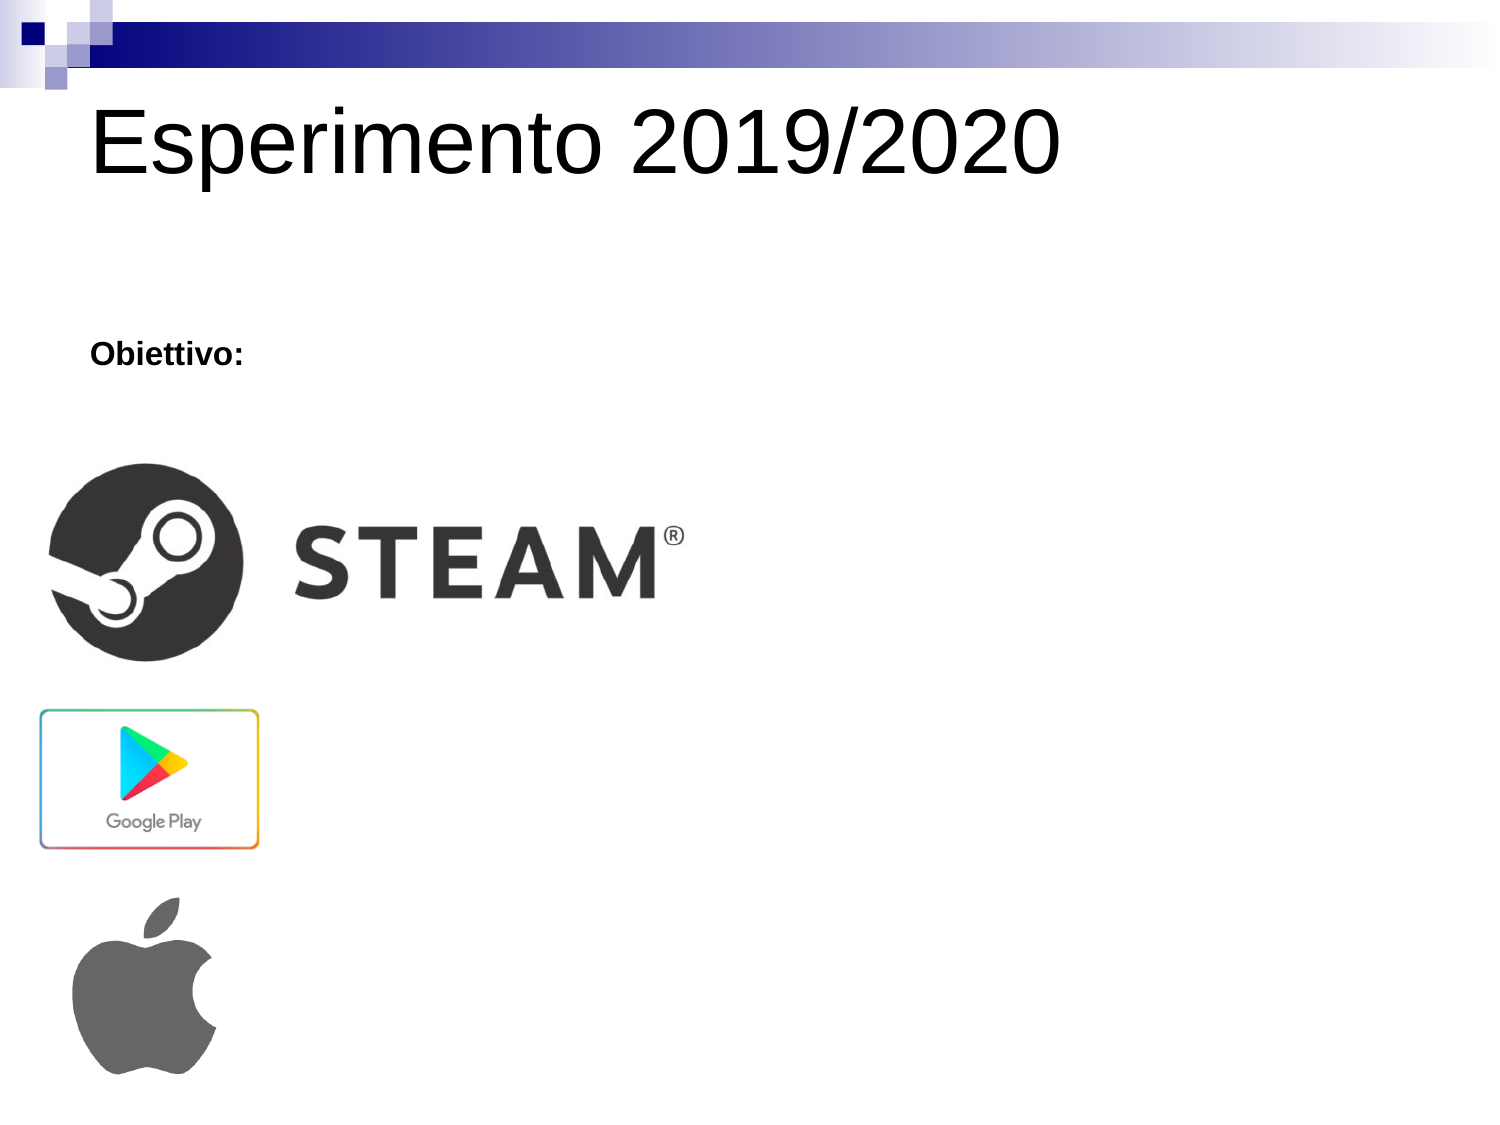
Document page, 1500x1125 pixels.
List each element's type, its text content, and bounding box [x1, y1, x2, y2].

picture [0, 375, 751, 864]
list Obiettivo: [75, 324, 1425, 963]
picture [50, 892, 240, 1083]
title Esperimento 2019/2020 [75, 75, 1425, 300]
